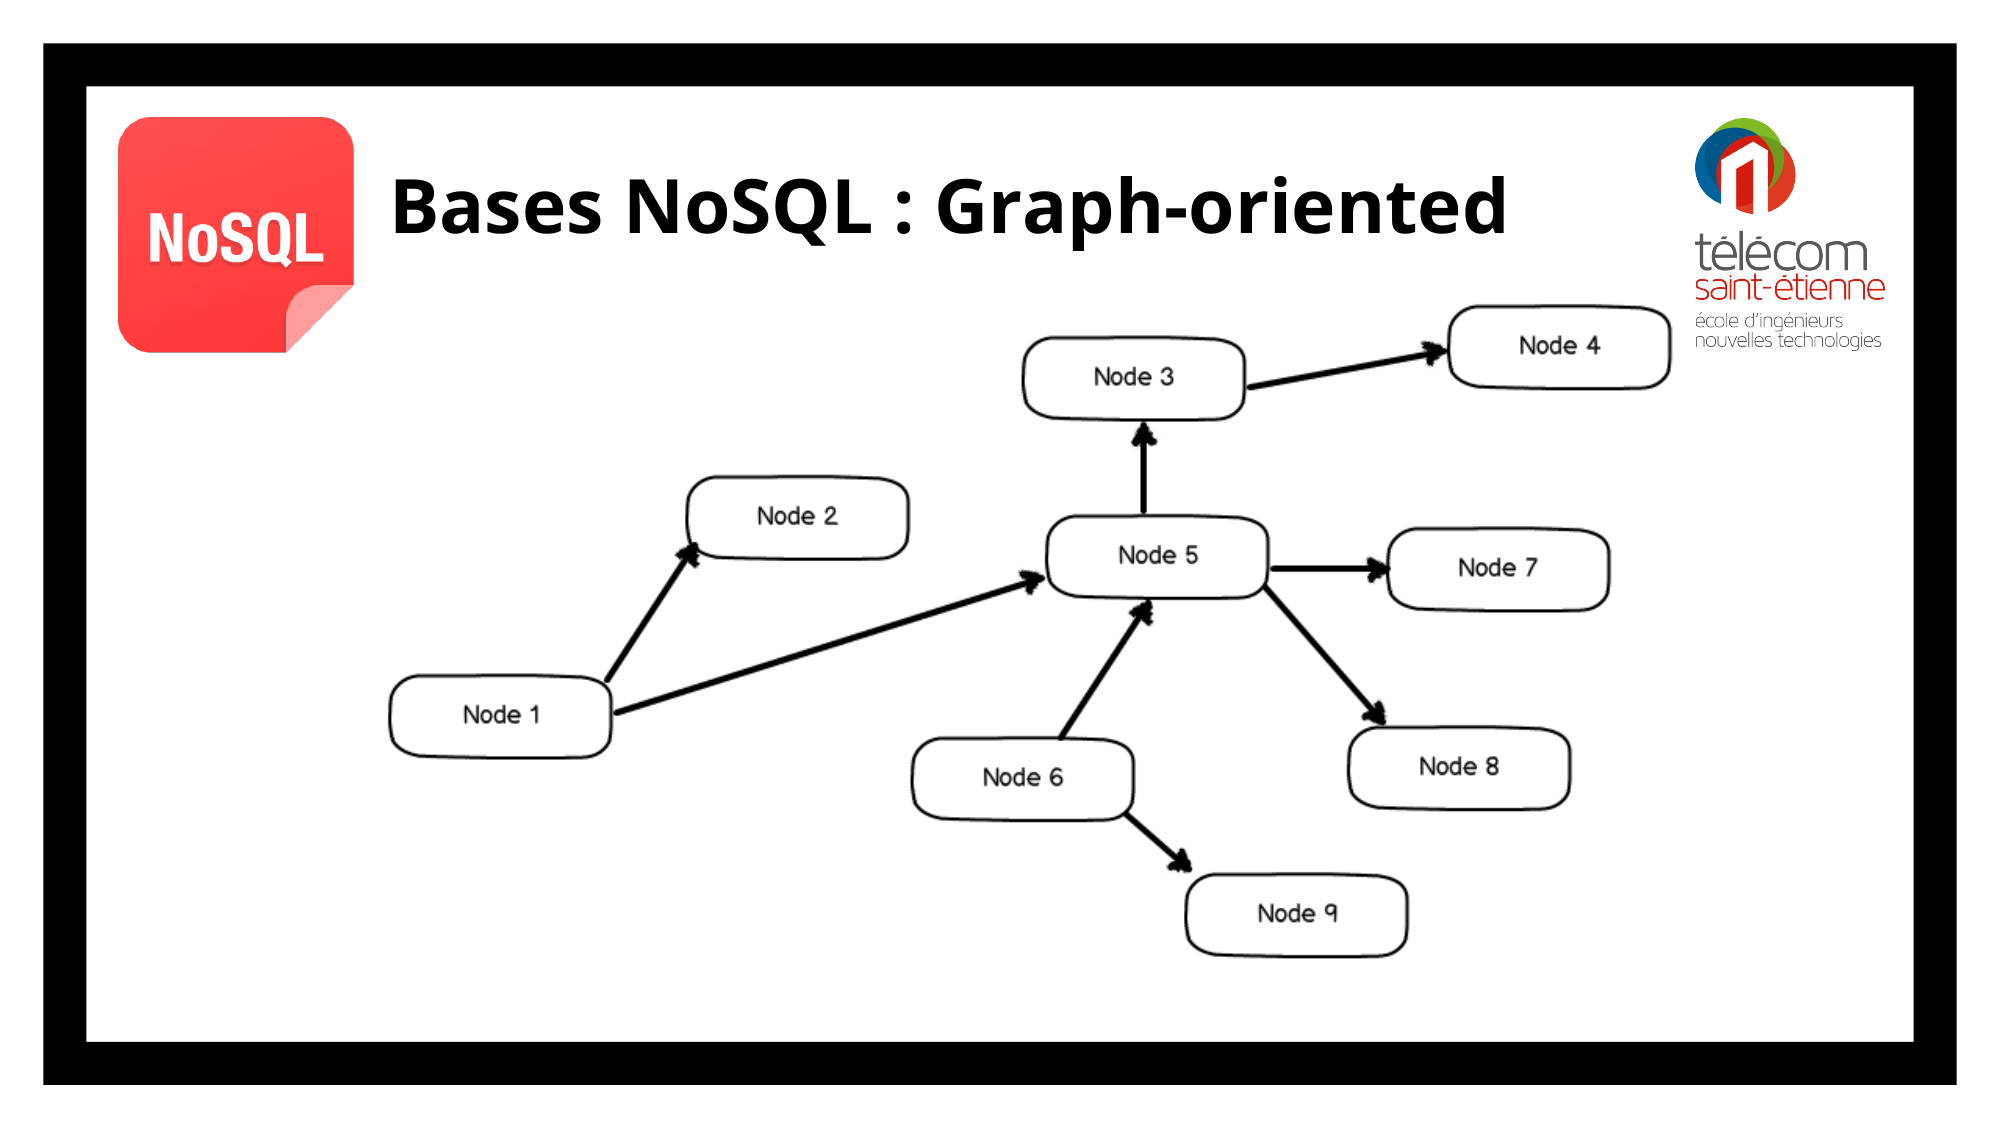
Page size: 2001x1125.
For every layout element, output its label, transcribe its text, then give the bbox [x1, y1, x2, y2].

picture [101, 100, 1885, 982]
title Bases NoSQL : Graph-oriented [370, 138, 1695, 281]
